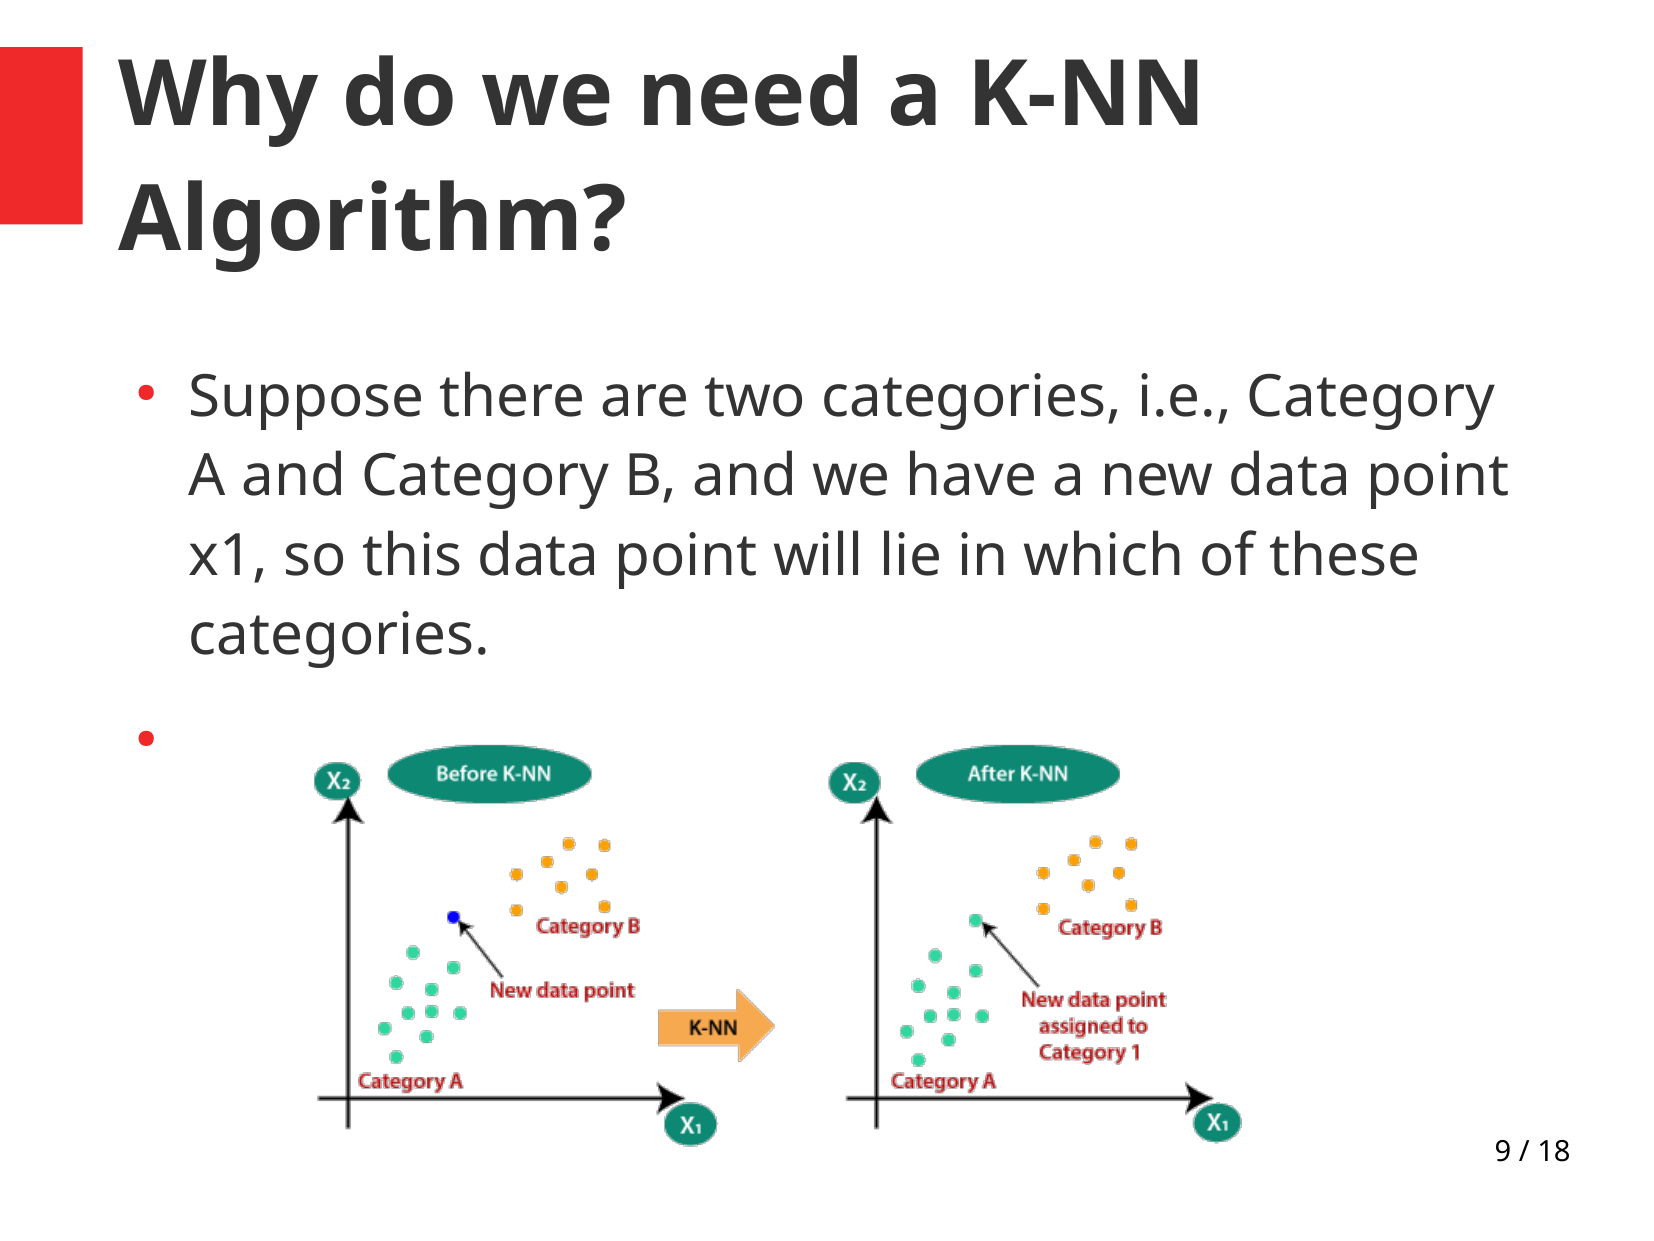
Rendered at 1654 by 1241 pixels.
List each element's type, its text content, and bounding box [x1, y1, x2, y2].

title Why do we need a K-NN Algorithm? [118, 28, 1571, 278]
list Suppose there are two categories, i.e., Category A and Category B, and we have a new data point x1, so this data point will lie in which of these categories. [118, 354, 1536, 1074]
picture [307, 700, 1245, 1170]
